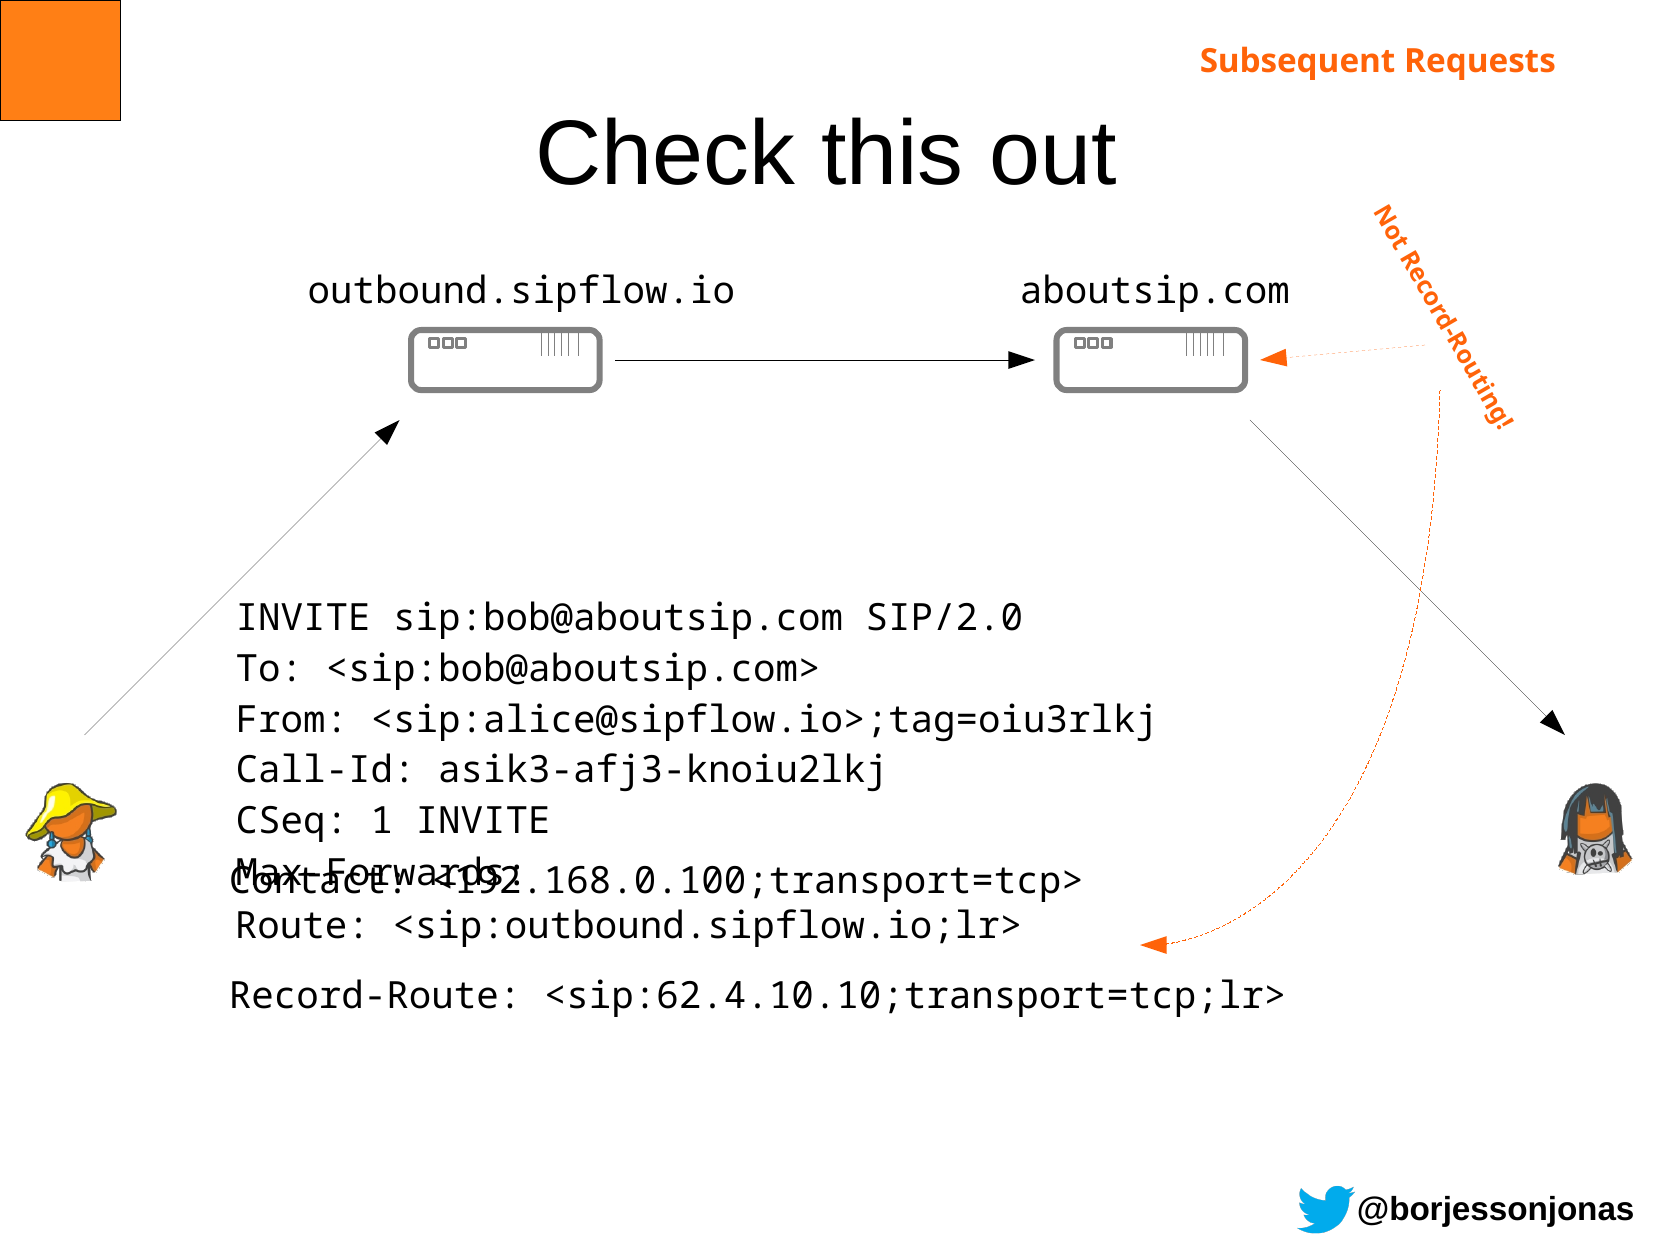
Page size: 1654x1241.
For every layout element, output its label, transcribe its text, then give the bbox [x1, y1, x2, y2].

text_box [1056, 330, 1246, 391]
text_box [411, 330, 600, 391]
text_box Route: <sip:outbound.sipflow.io;lr> [220, 905, 1038, 950]
text_box Record-Route: <sip:62.4.10.10;transport=tcp;lr> [214, 961, 1396, 1021]
text_box aboutsip.com [1005, 256, 1305, 316]
text_box Subsequent Requests [1185, 30, 1622, 100]
text_box INVITE sip:bob@aboutsip.com SIP/2.0 To: <sip:bob@aboutsip.com> From: <sip:alice@sipflow.io>;tag=oiu3rlkj Call-Id: asik3-afj3-knoiu2lkj CSeq: 1 INVITE Max-Forwards: [220, 582, 1186, 860]
text_box Not Record-Routing! [1334, 182, 1576, 529]
picture [1277, 1160, 1375, 1241]
picture [18, 779, 124, 886]
text_box outbound.sipflow.io [292, 256, 751, 316]
picture [1542, 779, 1641, 878]
text_box Contact: <192.168.0.100;transport=tcp> [214, 846, 1099, 905]
title Check this out [82, 49, 1571, 257]
